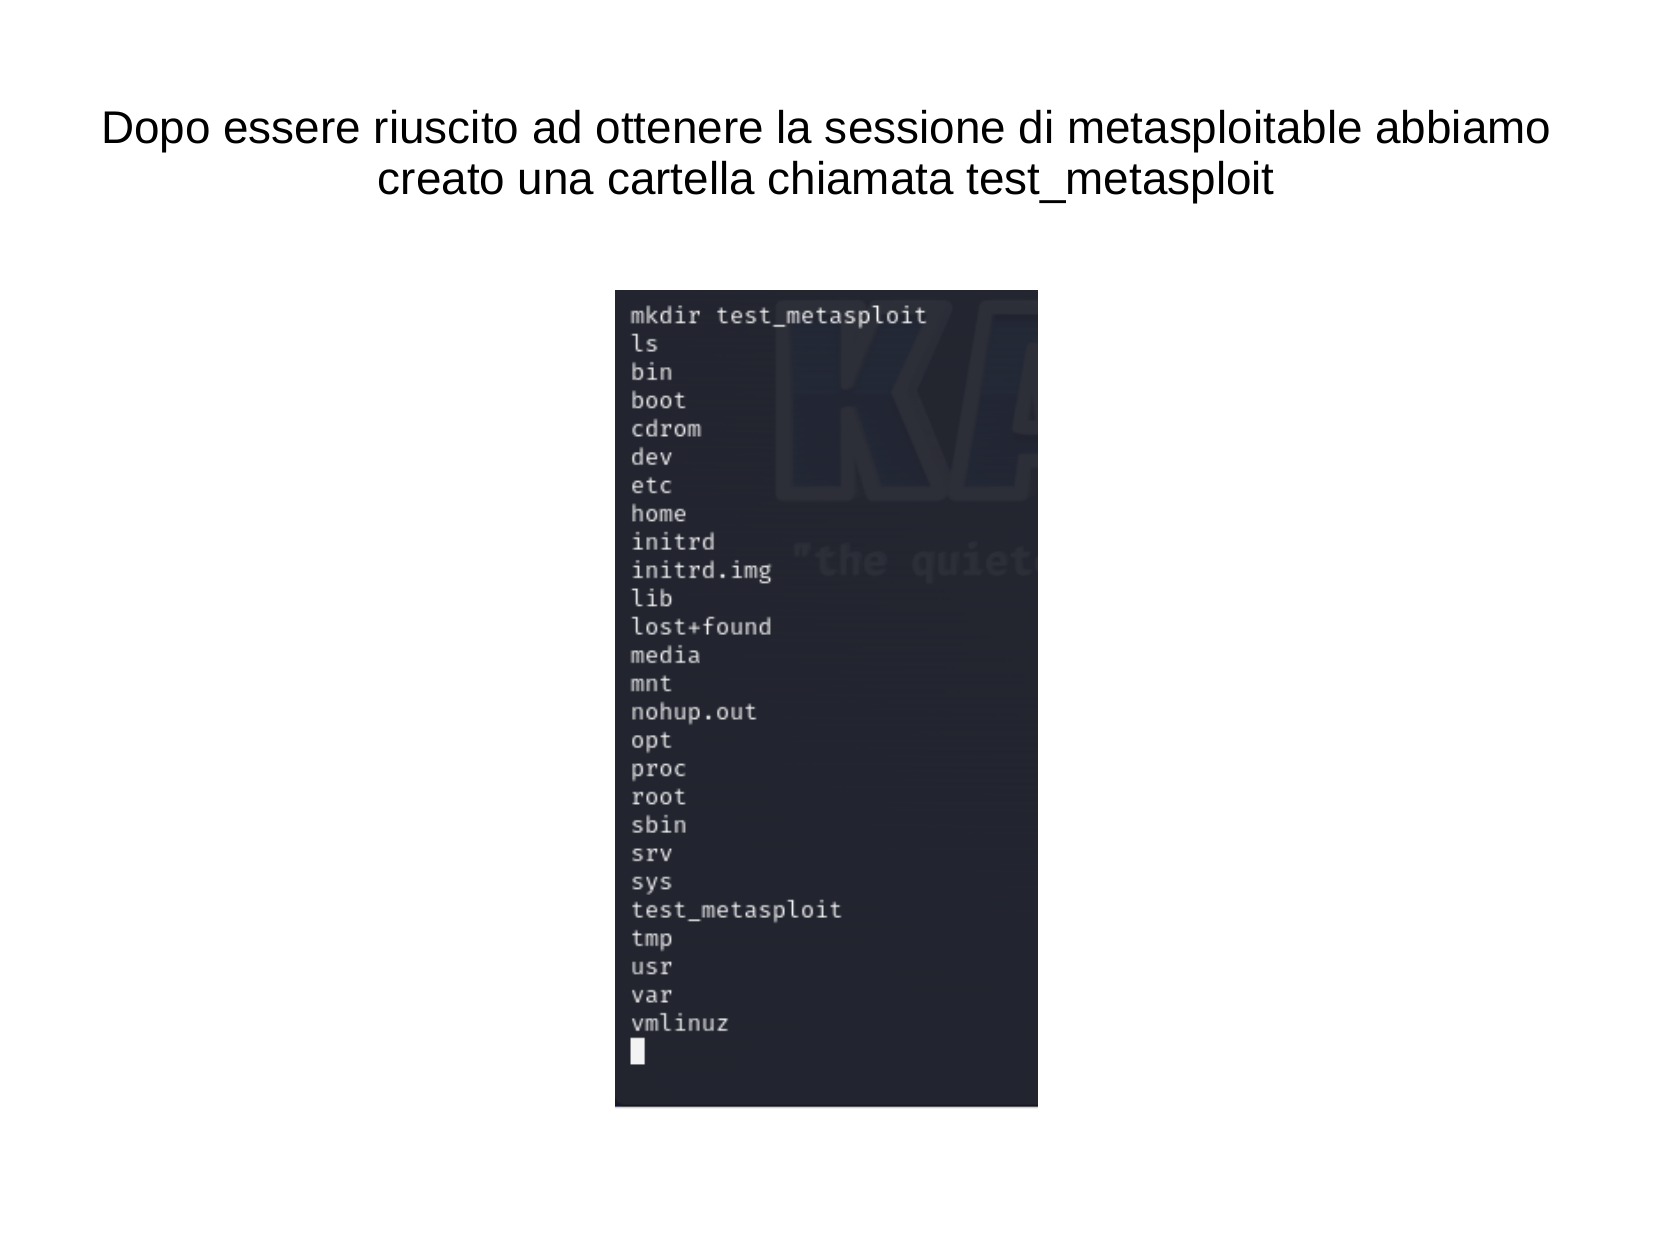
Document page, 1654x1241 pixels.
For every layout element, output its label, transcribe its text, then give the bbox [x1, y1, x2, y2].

picture [615, 290, 1038, 1109]
title Dopo essere riuscito ad ottenere la sessione di metasploitable abbiamo creato una cartella chiamata test_metasploit [82, 49, 1571, 257]
